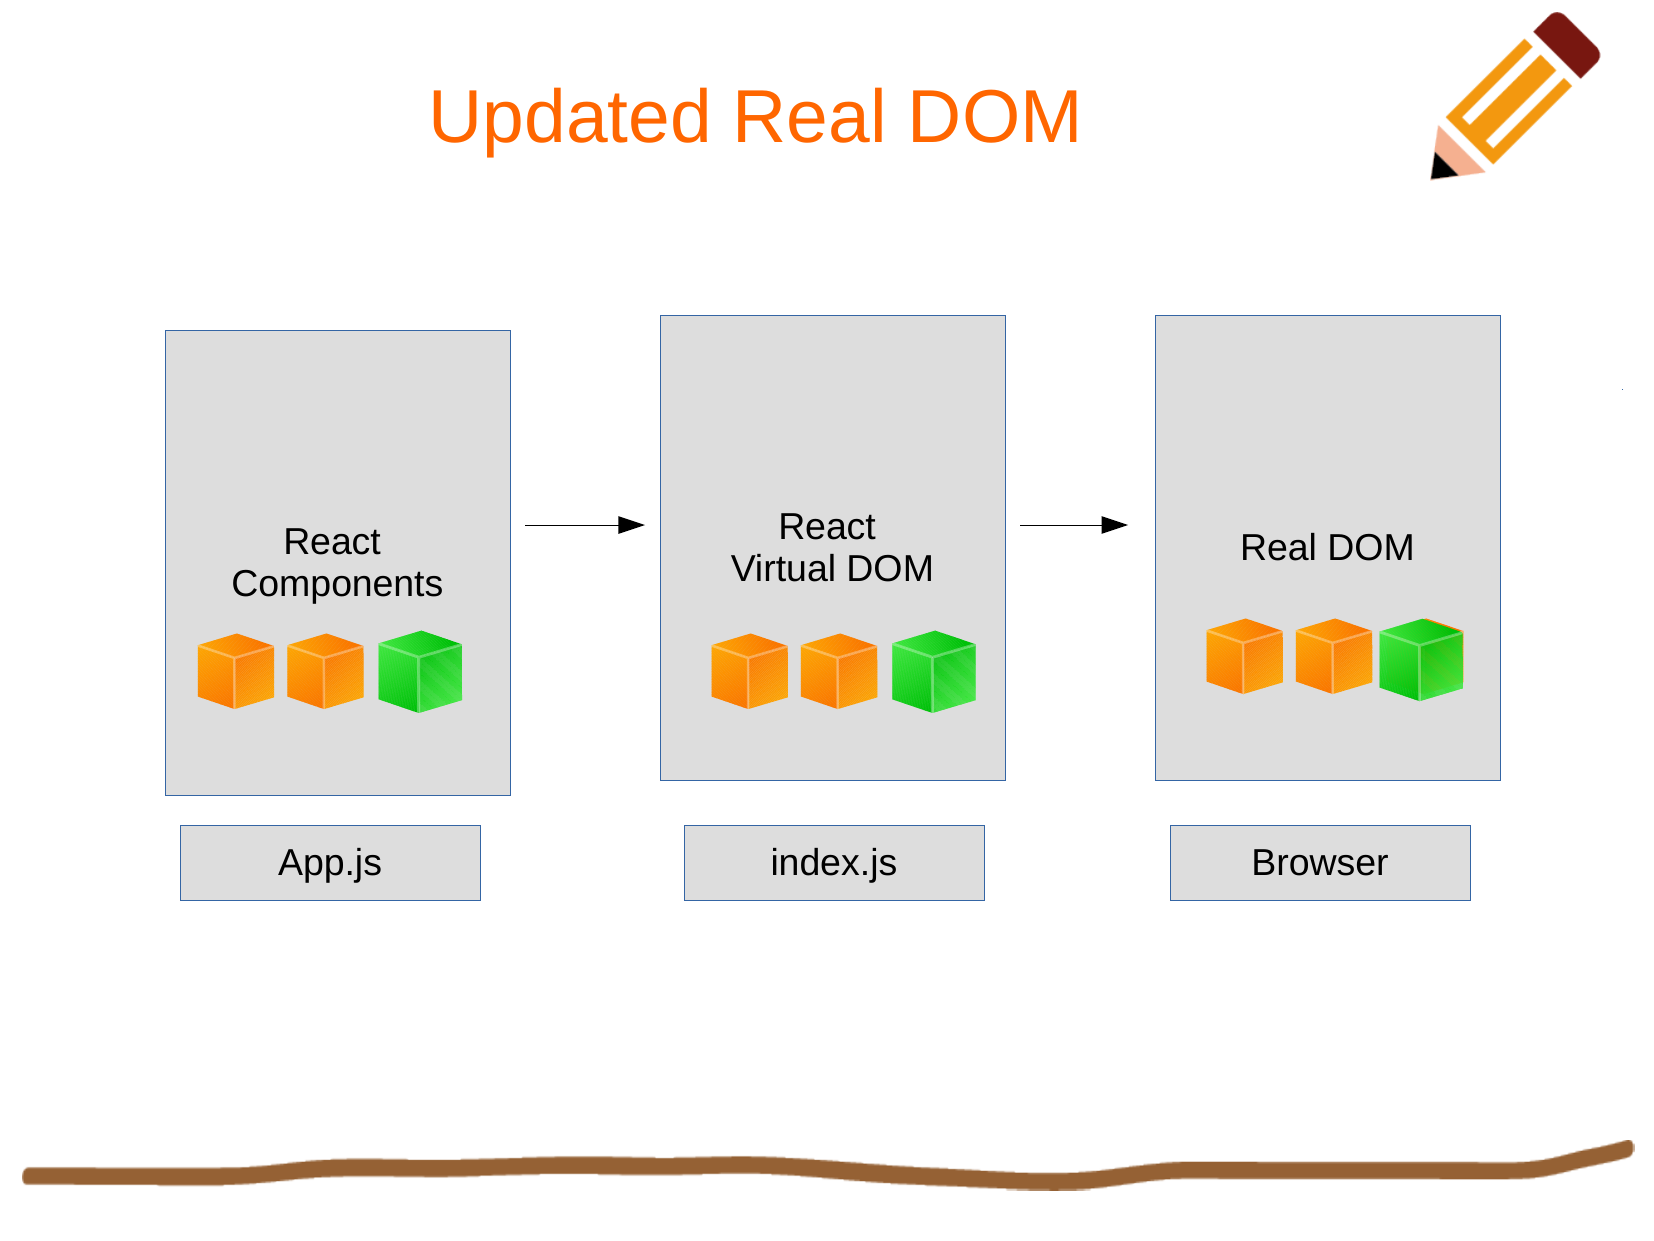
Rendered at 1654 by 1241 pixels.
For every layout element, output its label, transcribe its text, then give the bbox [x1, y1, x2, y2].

text_box index.js [684, 825, 985, 901]
text_box React Virtual DOM [660, 315, 1006, 781]
text_box [30, 233, 1623, 546]
picture [1200, 615, 1471, 706]
picture [1430, 12, 1601, 181]
picture [705, 630, 884, 713]
picture [191, 626, 470, 717]
title Updated Real DOM [82, 55, 1430, 178]
picture [885, 626, 983, 717]
text_box Browser [1170, 825, 1471, 901]
text_box React Components [165, 330, 511, 796]
text_box App.js [180, 825, 481, 901]
picture [22, 1140, 1635, 1191]
text_box Real DOM [1155, 315, 1501, 781]
